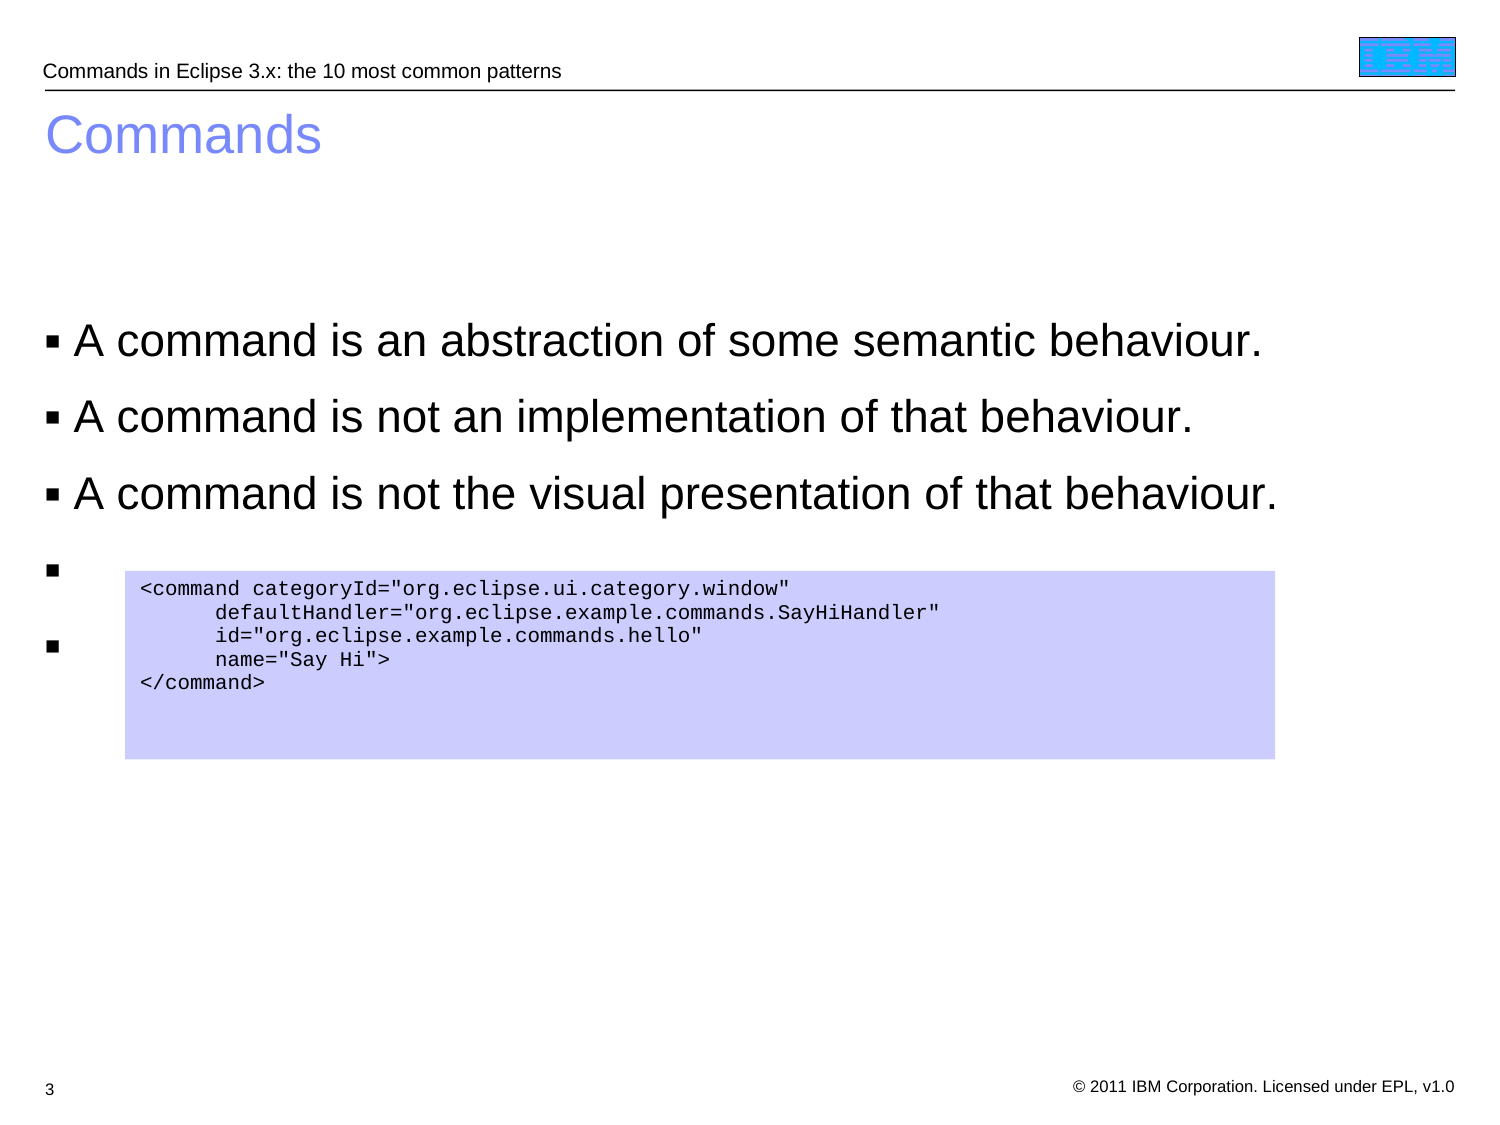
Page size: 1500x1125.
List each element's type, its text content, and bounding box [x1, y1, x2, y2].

text_box Commands in Eclipse 3.x: the 10 most common patterns [27, 37, 1312, 83]
list A command is an abstraction of some semantic behaviour. A command is not an implementation of that behaviour. A command is not the visual presentation of that behaviour. [30, 307, 1456, 1058]
text_box <command categoryId="org.eclipse.ui.category.window" defaultHandler="org.eclipse.example.commands.SayHiHandler" id="org.eclipse.example.commands.hello" name="Say Hi"> </command> [125, 570, 1276, 760]
title Commands [30, 97, 1456, 218]
